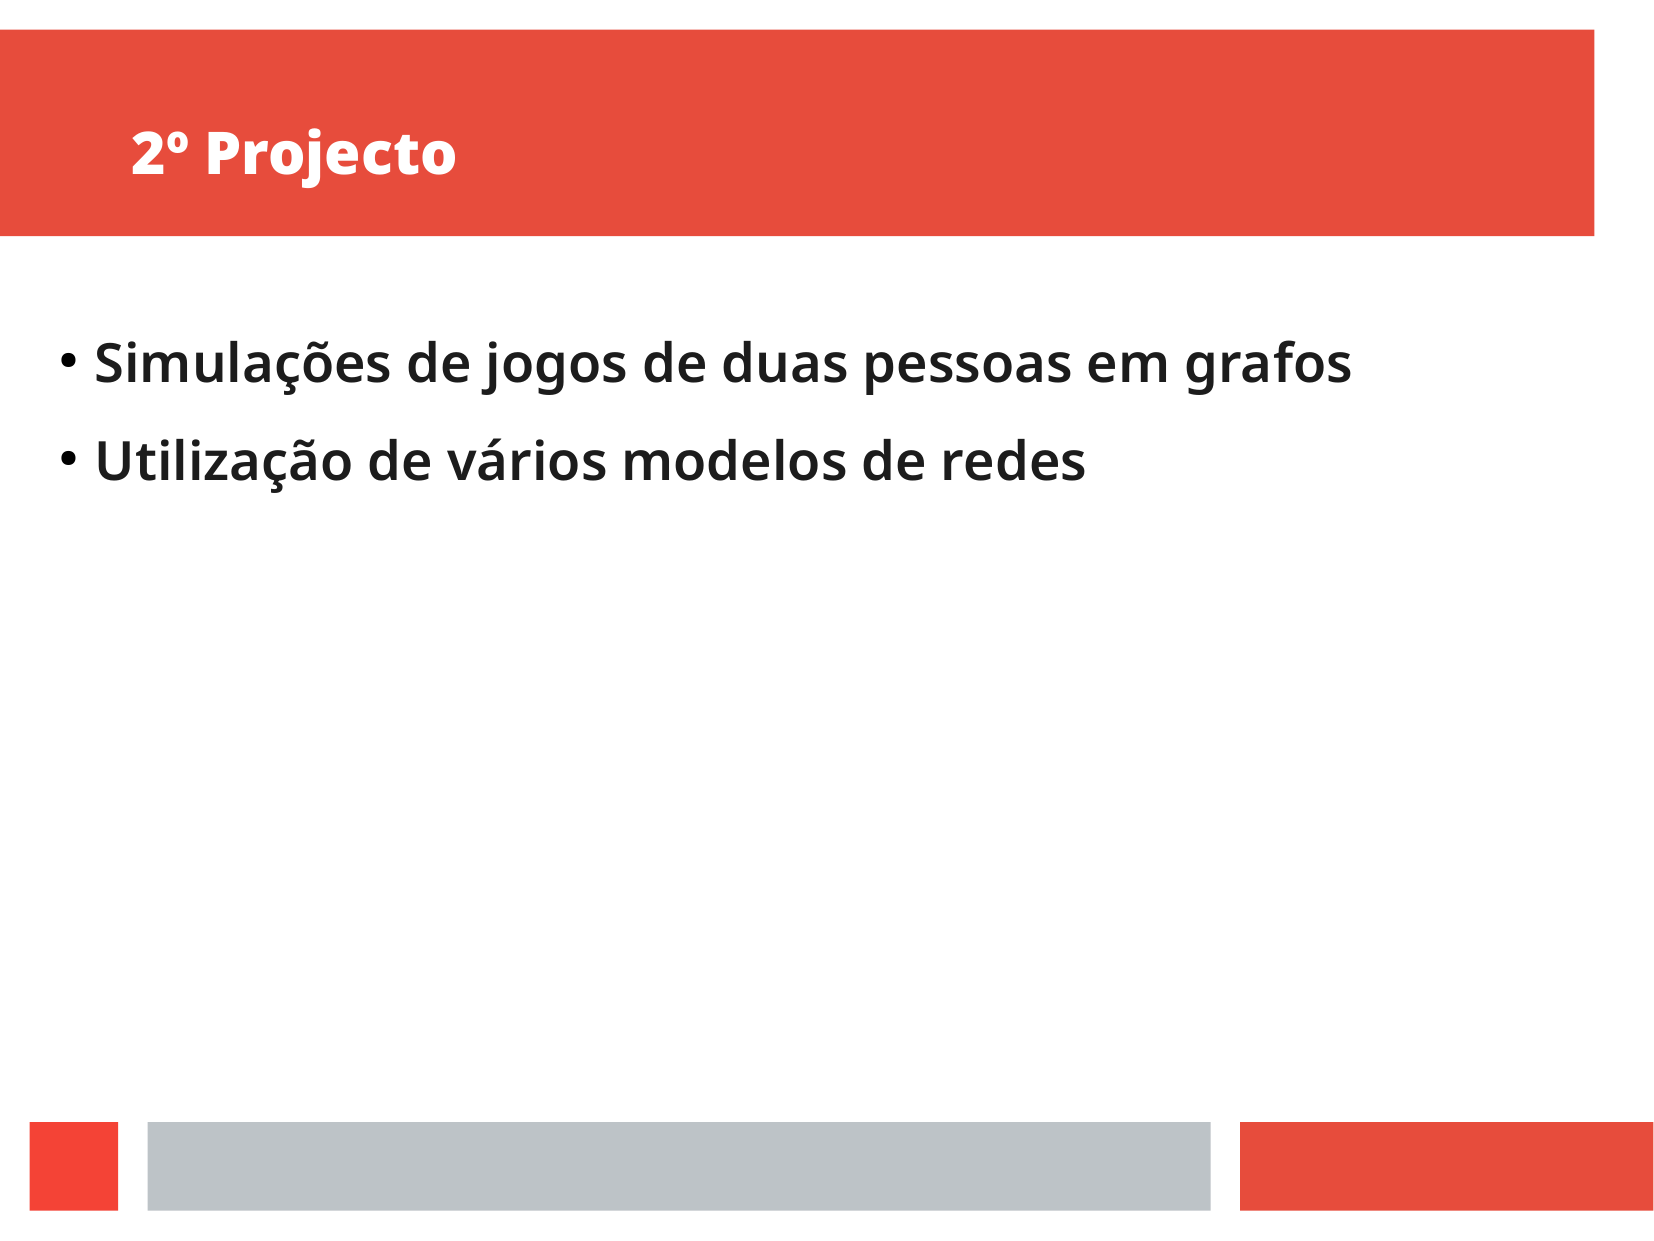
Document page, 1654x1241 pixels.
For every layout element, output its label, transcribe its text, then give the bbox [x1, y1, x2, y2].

list Simulações de jogos de duas pessoas em grafos Utilização de vários modelos de redes [59, 324, 1565, 1093]
title 2º Projecto [131, 0, 1621, 193]
